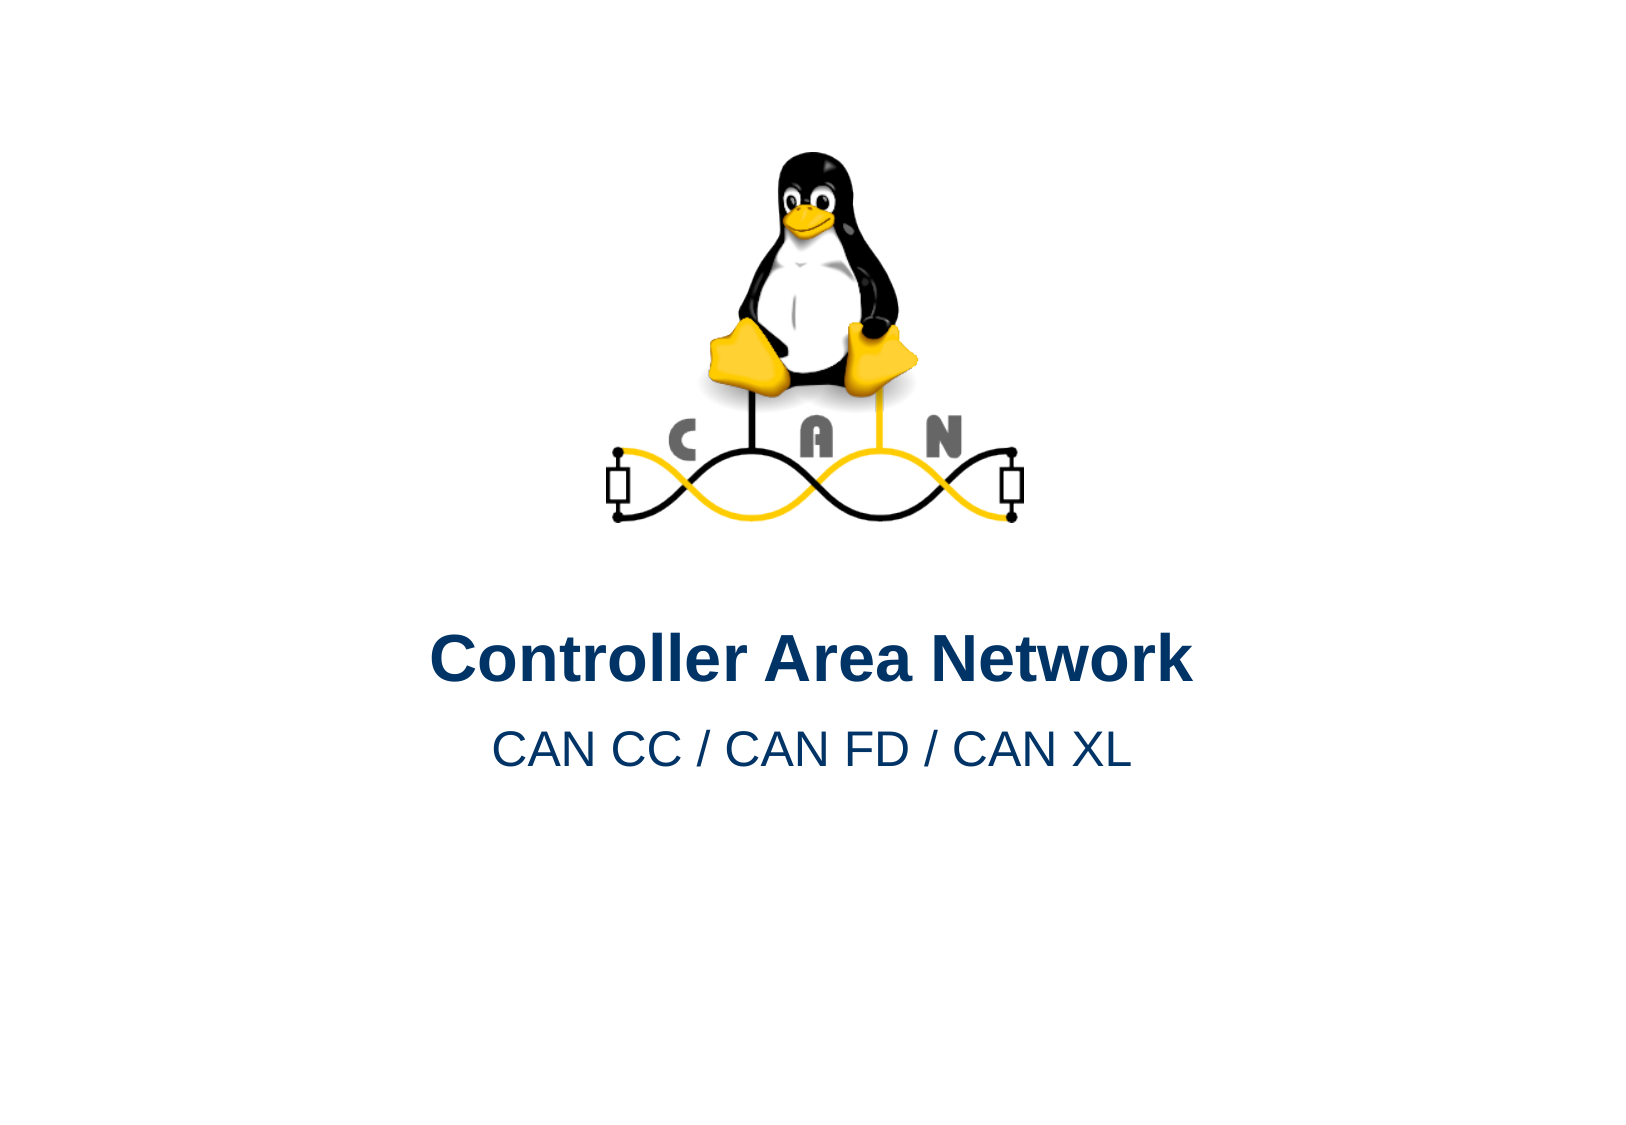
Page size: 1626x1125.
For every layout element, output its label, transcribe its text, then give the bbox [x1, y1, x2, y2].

picture [606, 152, 1024, 523]
text_box CAN CC / CAN FD / CAN XL [66, 724, 1558, 912]
text_box Controller Area Network [66, 612, 1558, 724]
